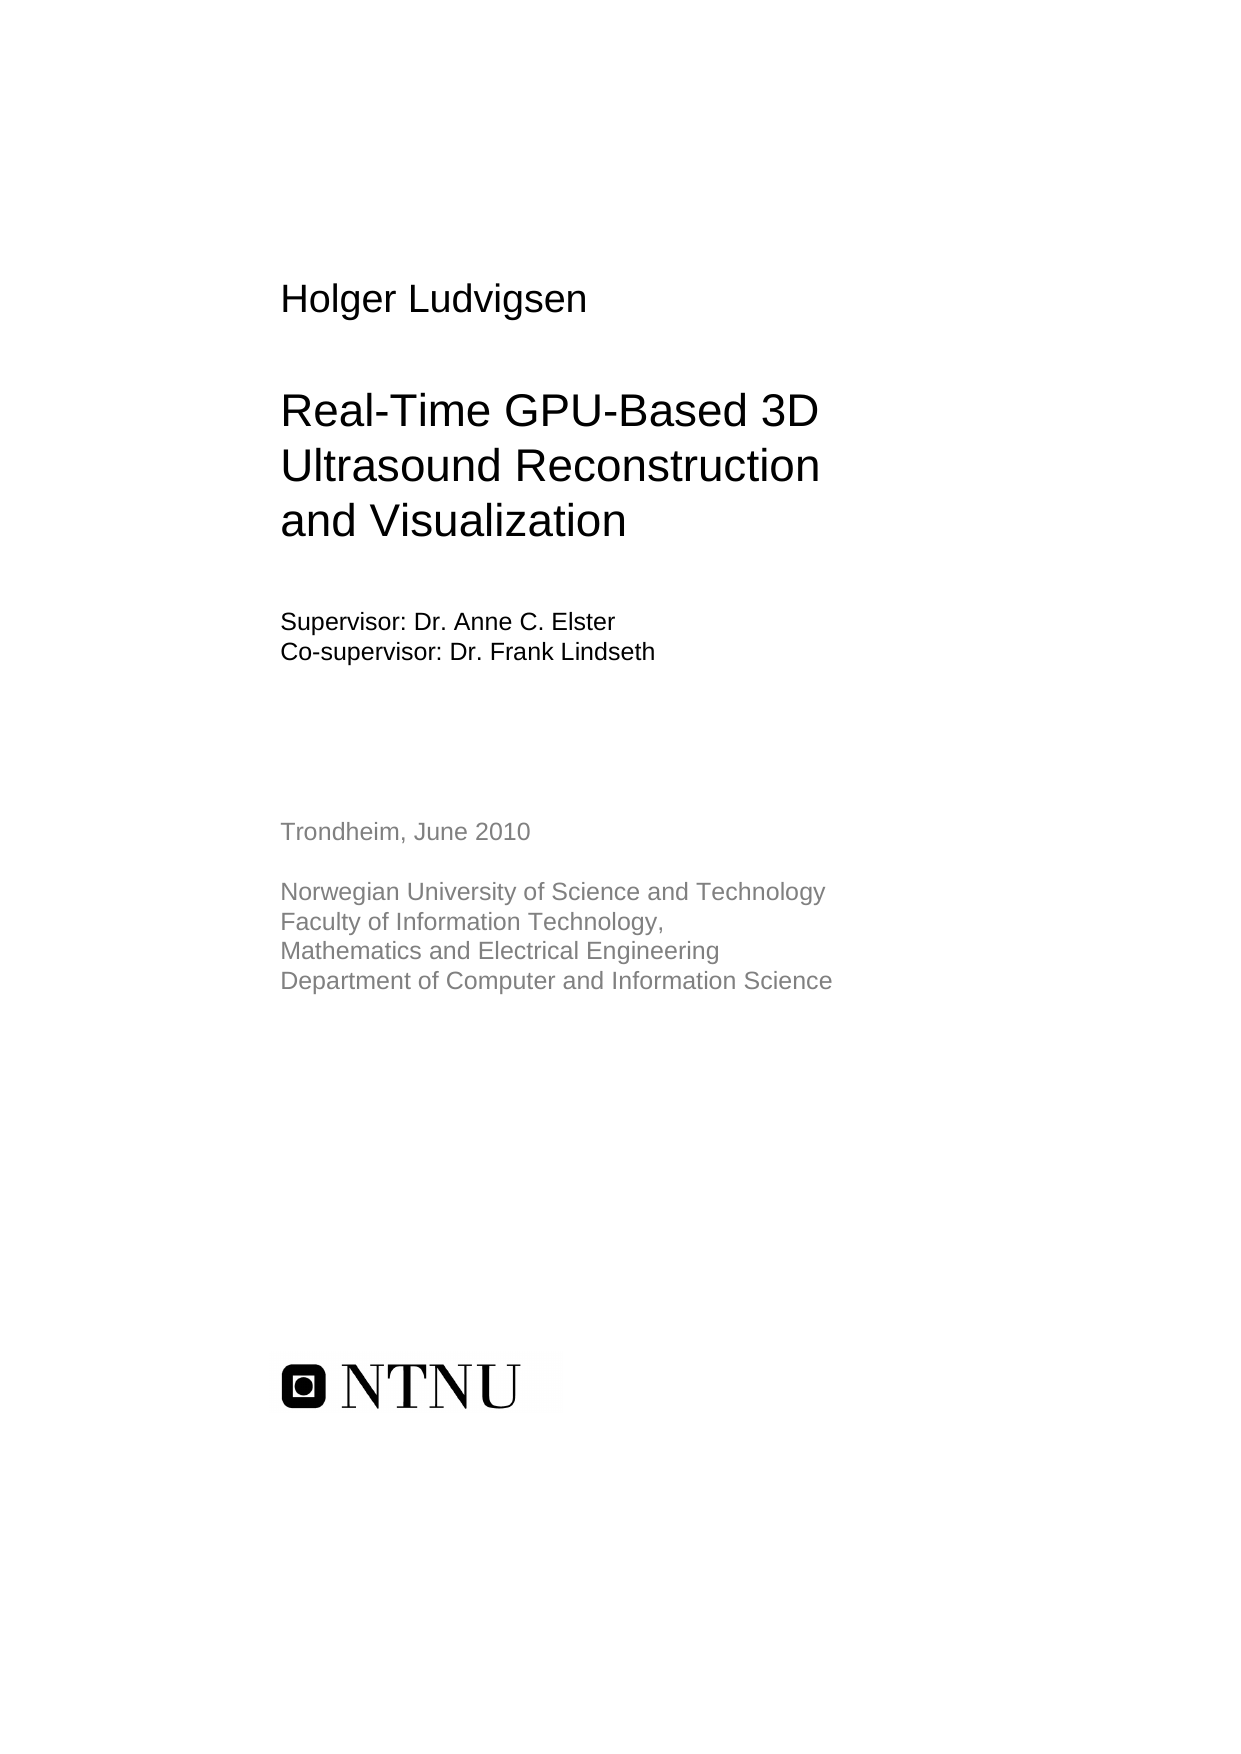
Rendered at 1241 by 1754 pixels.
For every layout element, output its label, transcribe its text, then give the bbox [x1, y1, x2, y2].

picture [269, 1351, 563, 1450]
text_box Holger Ludvigsen Real-Time GPU-Based 3D Ultrasound Reconstruction and Visualization Supervisor: Dr. Anne C. Elster Co-supervisor: Dr. Frank Lindseth Trondheim, June 2010 Norwegian University of Science and Technology Faculty of Information Technology, Mathematics and Electrical Engineering Department of Computer and Information Science [265, 265, 901, 1003]
